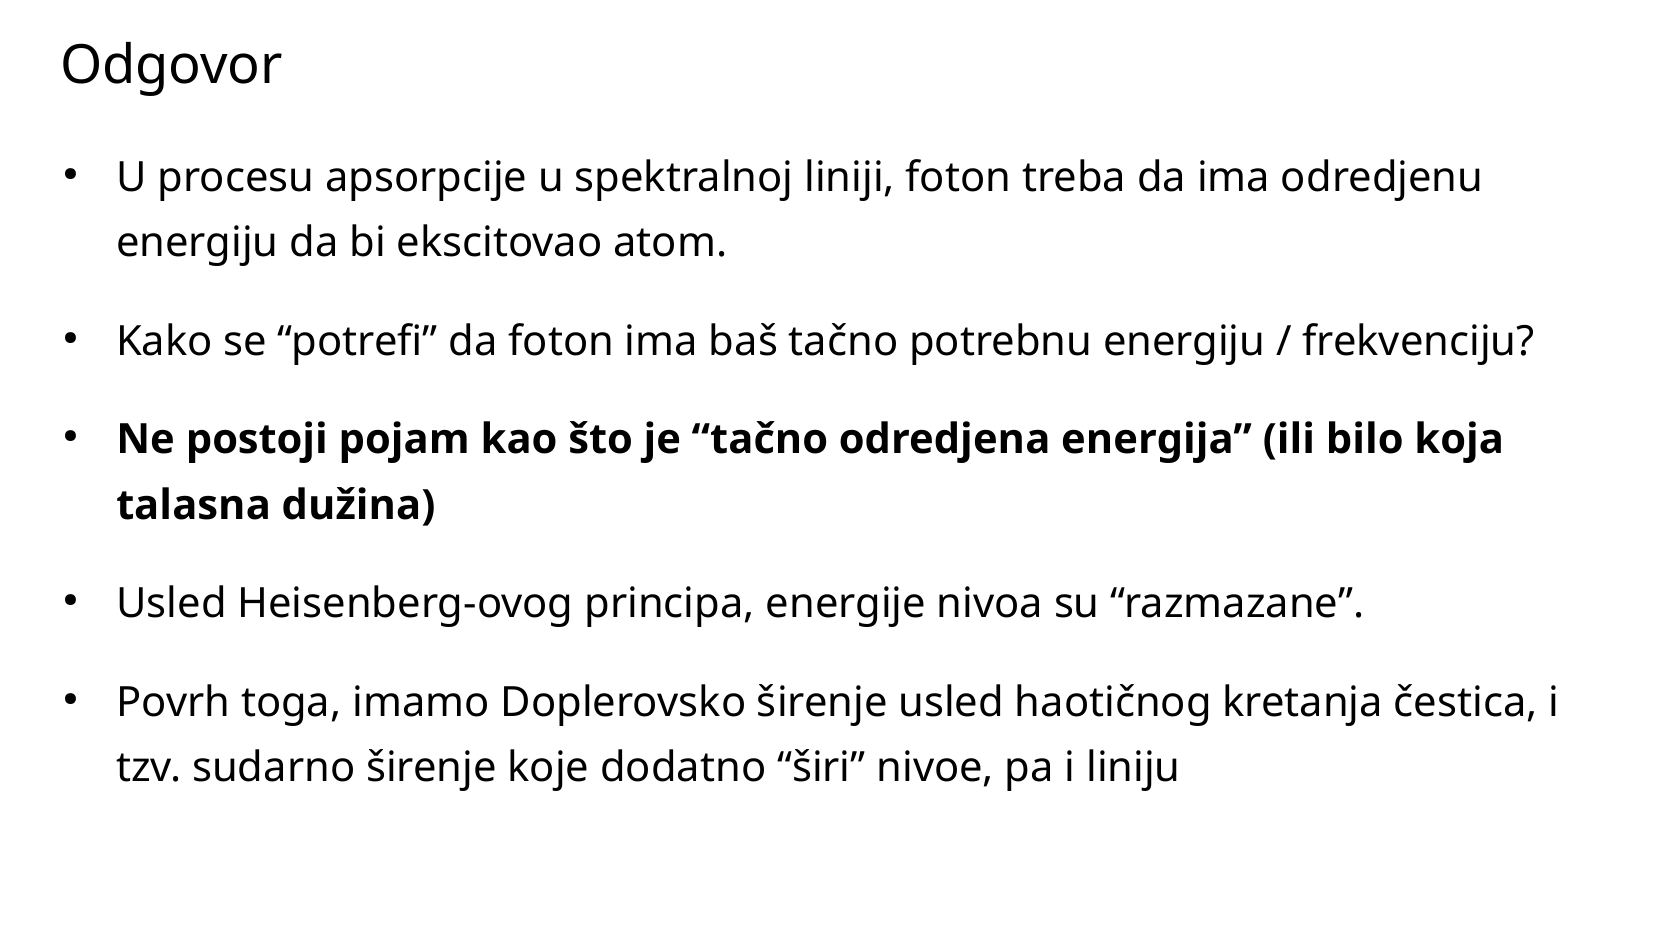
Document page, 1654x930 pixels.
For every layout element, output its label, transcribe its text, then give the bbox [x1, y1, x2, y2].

title Odgovor [59, 13, 1648, 113]
list U procesu apsorpcije u spektralnoj liniji, foton treba da ima odredjenu energiju da bi ekscitovao atom. Kako se “potrefi” da foton ima baš tačno potrebnu energiju / frekvenciju? Ne postoji pojam kao što je “tačno odredjena energija” (ili bilo koja talasna dužina) Usled Heisenberg-ovog principa, energije nivoa su “razmazane”. Povrh toga, imamo Doplerovsko širenje usled haotičnog kretanja čestica, i tzv. sudarno širenje koje dodatno “širi” nivoe, pa i liniju [45, 138, 1613, 868]
